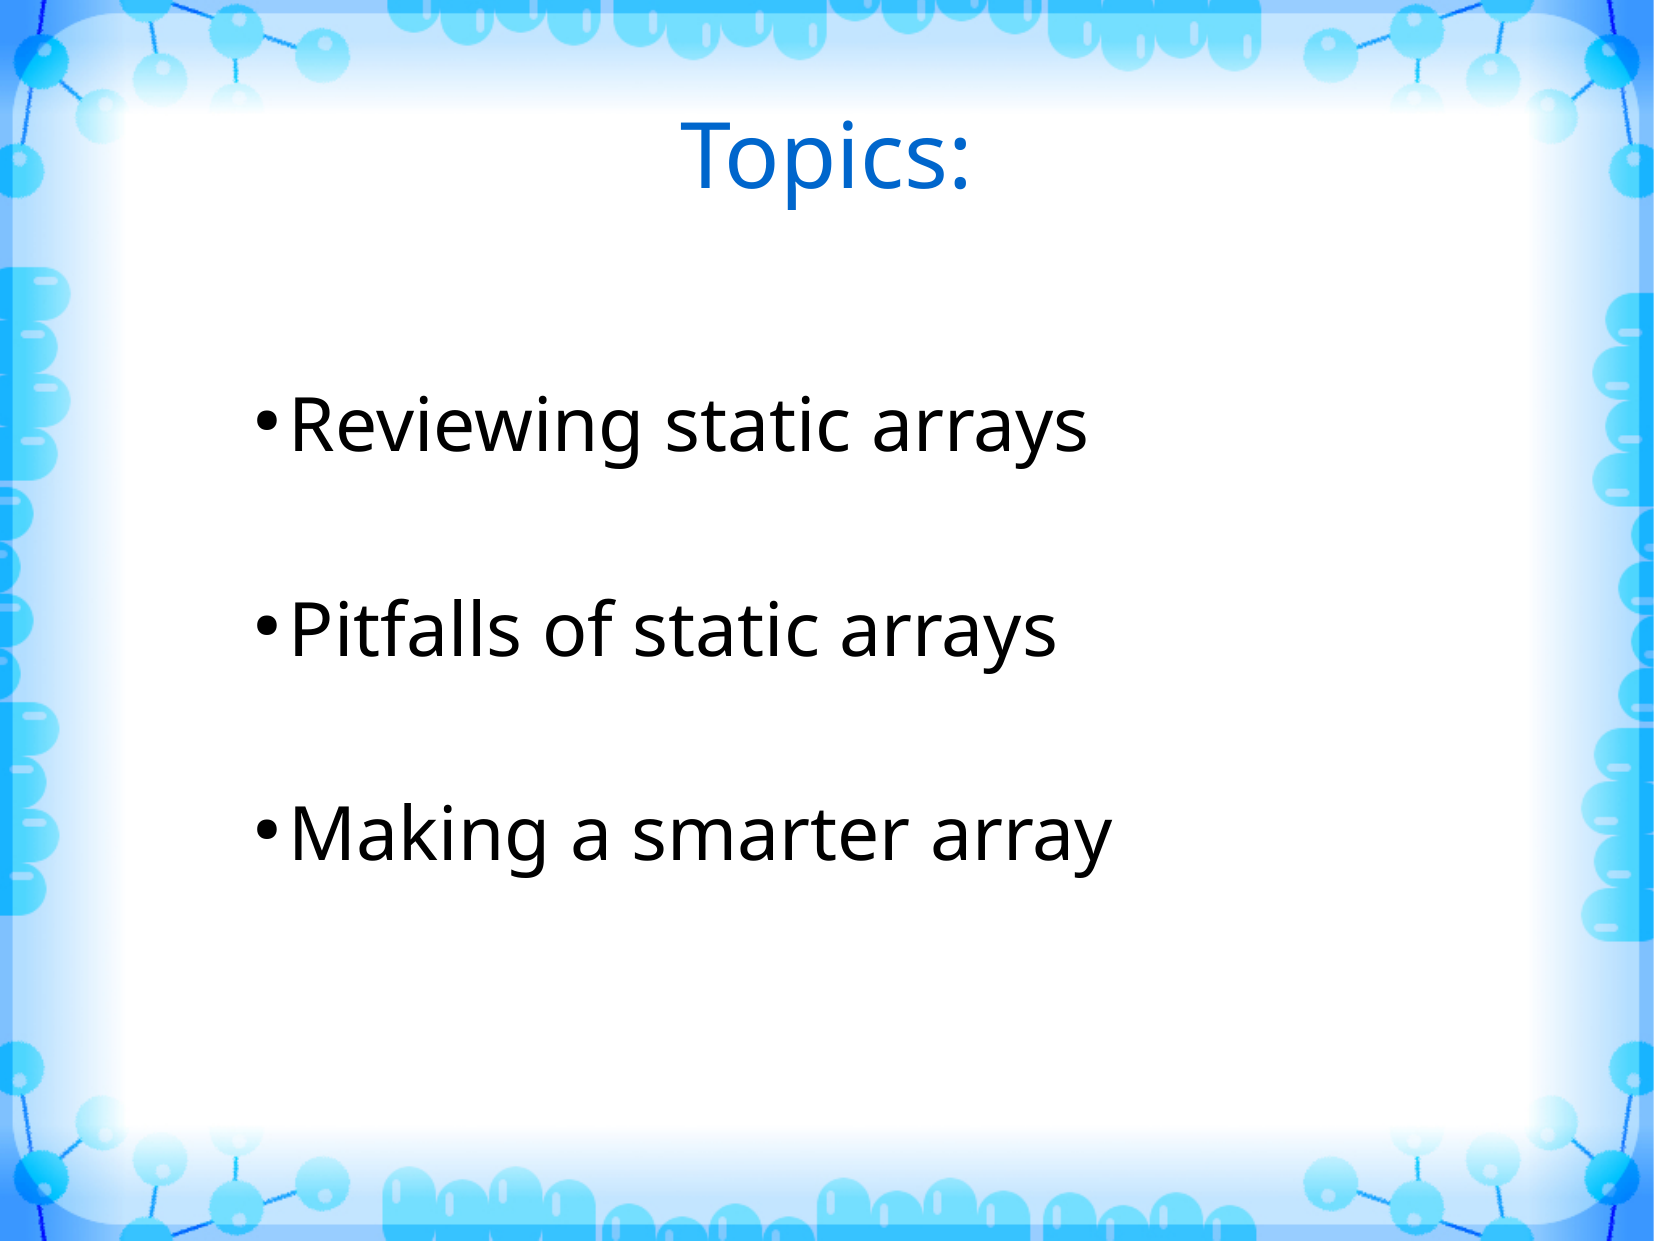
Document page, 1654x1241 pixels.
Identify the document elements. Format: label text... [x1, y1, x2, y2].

picture [0, 0, 1654, 1241]
text_box Reviewing static arrays Pitfalls of static arrays Making a smarter array [253, 332, 1441, 923]
title Topics: [82, 49, 1571, 257]
